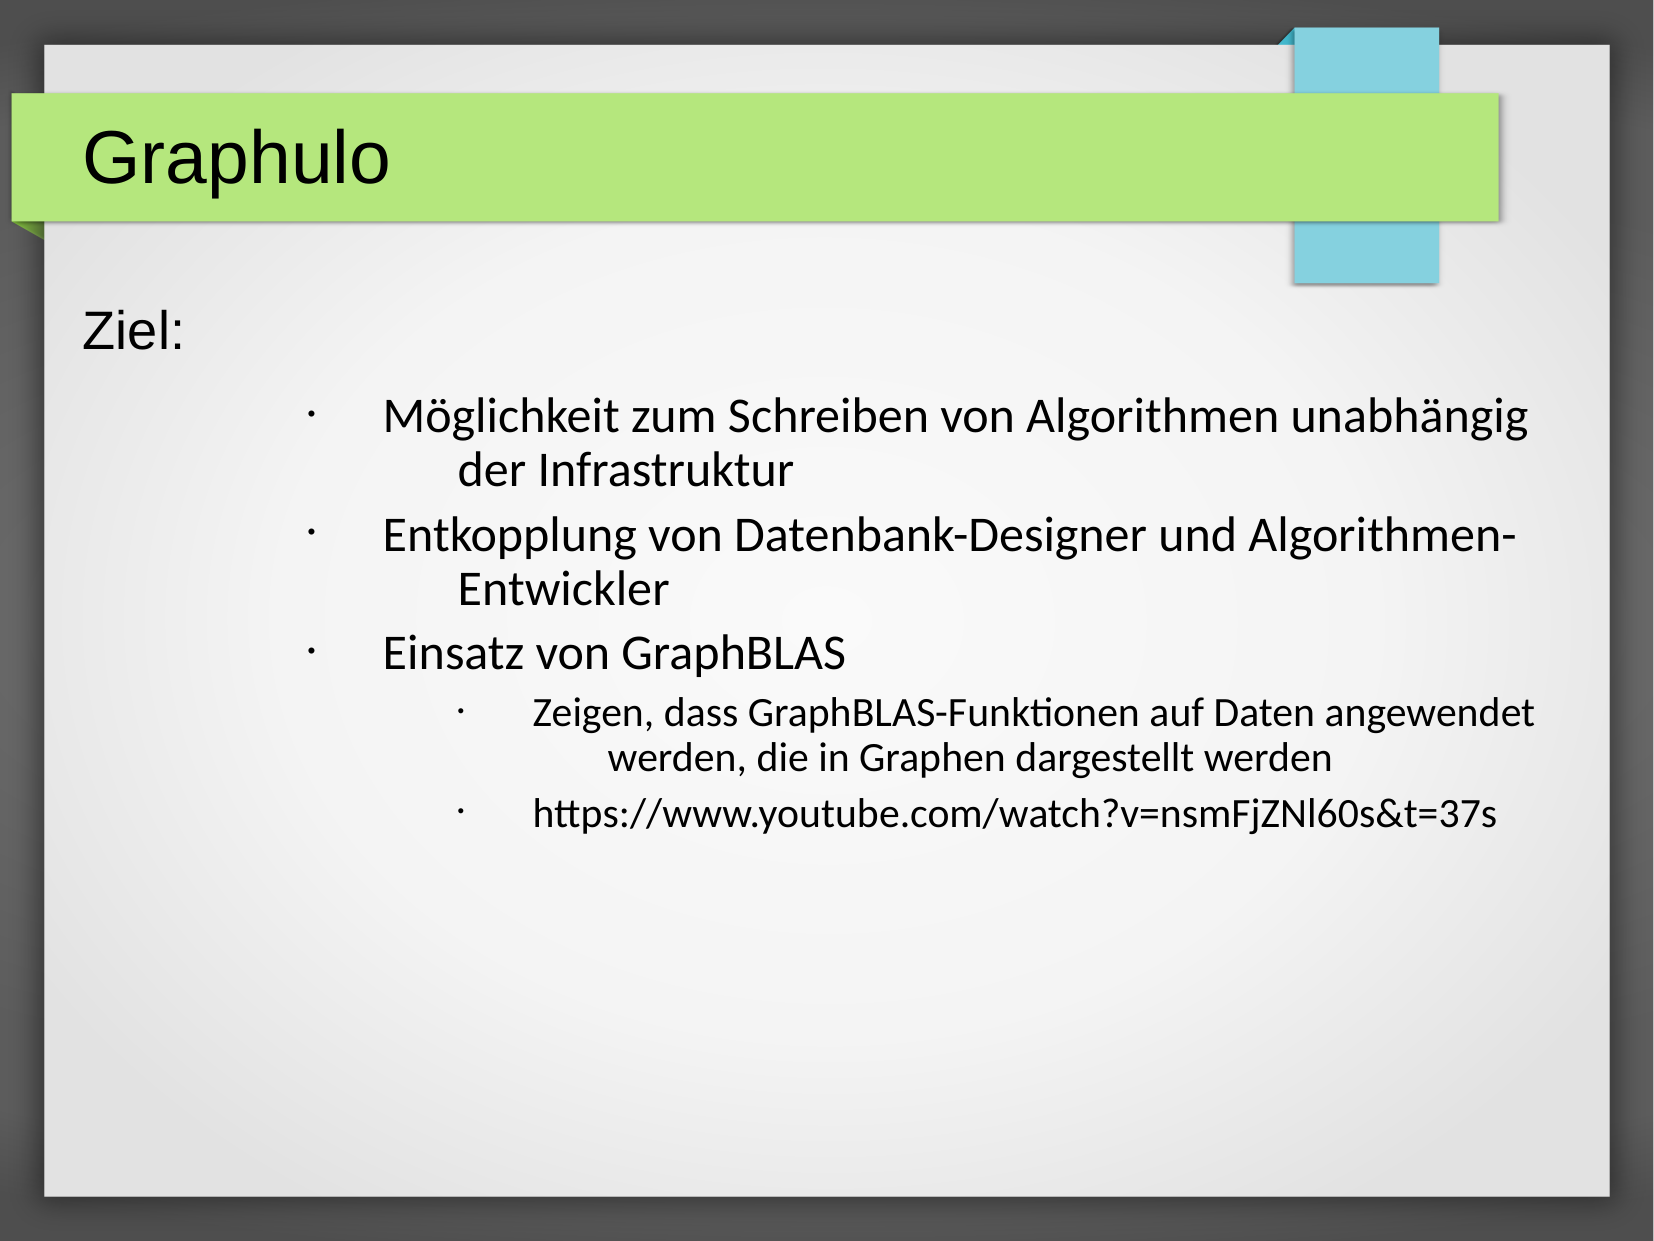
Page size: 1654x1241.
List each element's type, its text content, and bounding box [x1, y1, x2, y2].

picture [0, 0, 1654, 1241]
text_box Ziel: Möglichkeit zum Schreiben von Algorithmen unabhängig der Infrastruktur Entkopplung von Datenbank-Designer und Algorithmen-Entwickler Einsatz von GraphBLAS Zeigen, dass GraphBLAS-Funktionen auf Daten angewendet werden, die in Graphen dargestellt werden https://www.youtube.com/watch?v=nsmFjZNl60s&t=37s [82, 295, 1571, 1015]
text_box Graphulo [82, 94, 1264, 213]
